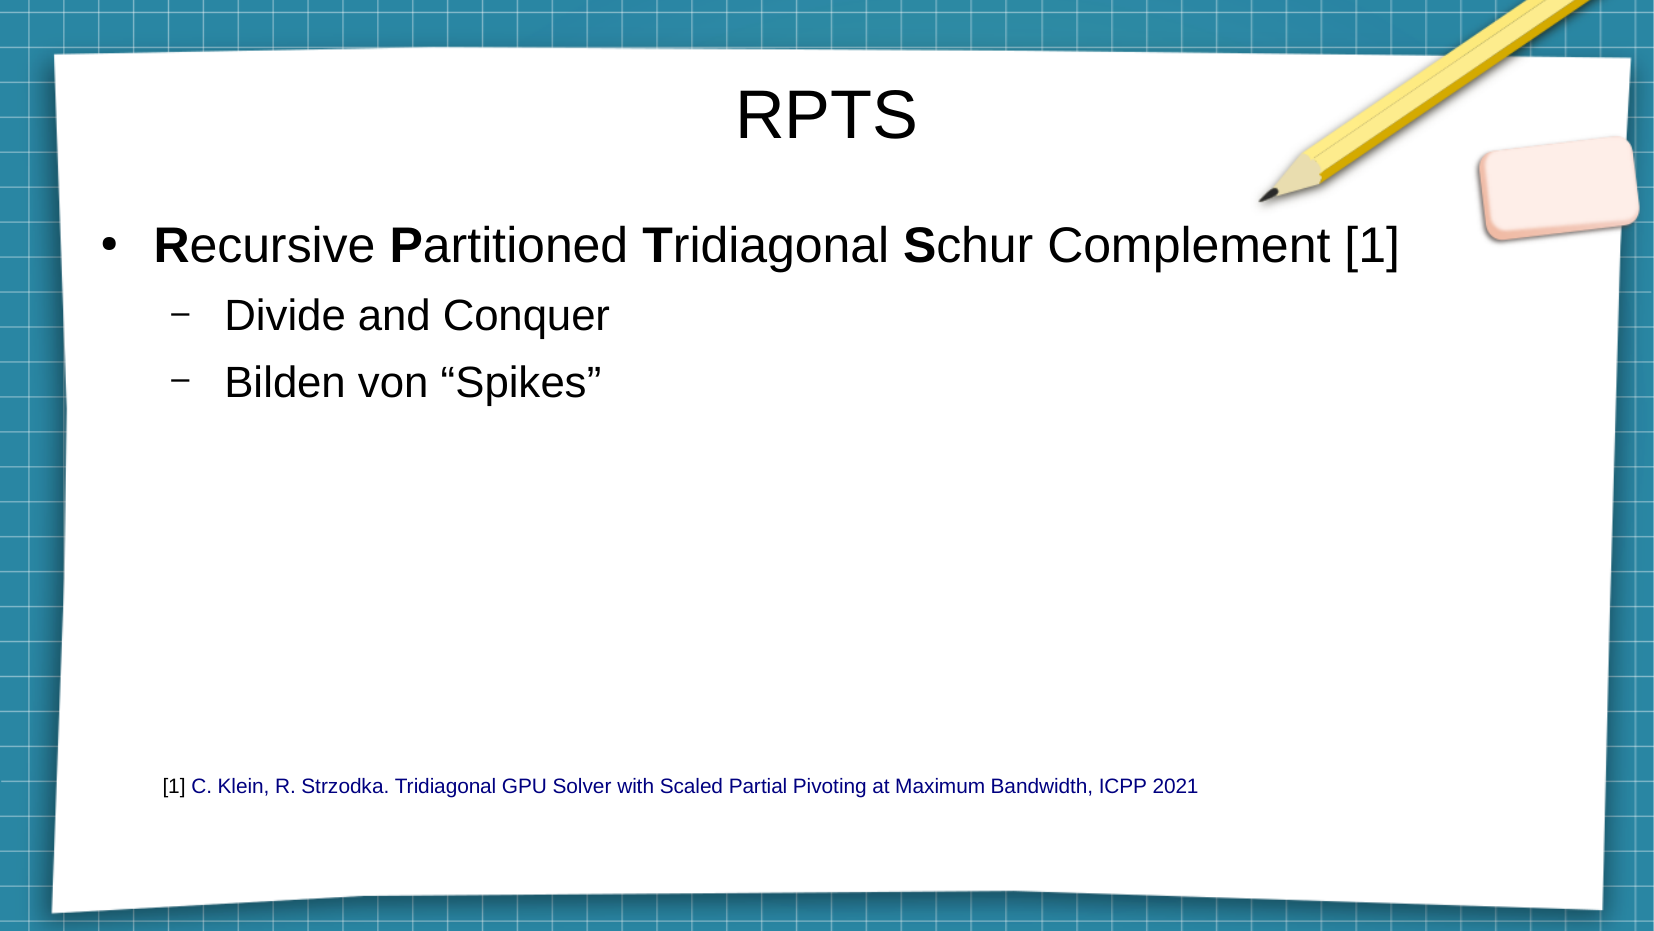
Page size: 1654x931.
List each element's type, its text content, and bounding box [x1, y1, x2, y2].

list Recursive Partitioned Tridiagonal Schur Complement [1] Divide and Conquer Bilden von “Spikes” [82, 217, 1571, 758]
text_box [1] C. Klein, R. Strzodka. Tridiagonal GPU Solver with Scaled Partial Pivoting at Maximum Bandwidth, ICPP 2021 [147, 767, 1388, 806]
title RPTS [82, 37, 1571, 193]
picture [0, 0, 1654, 931]
